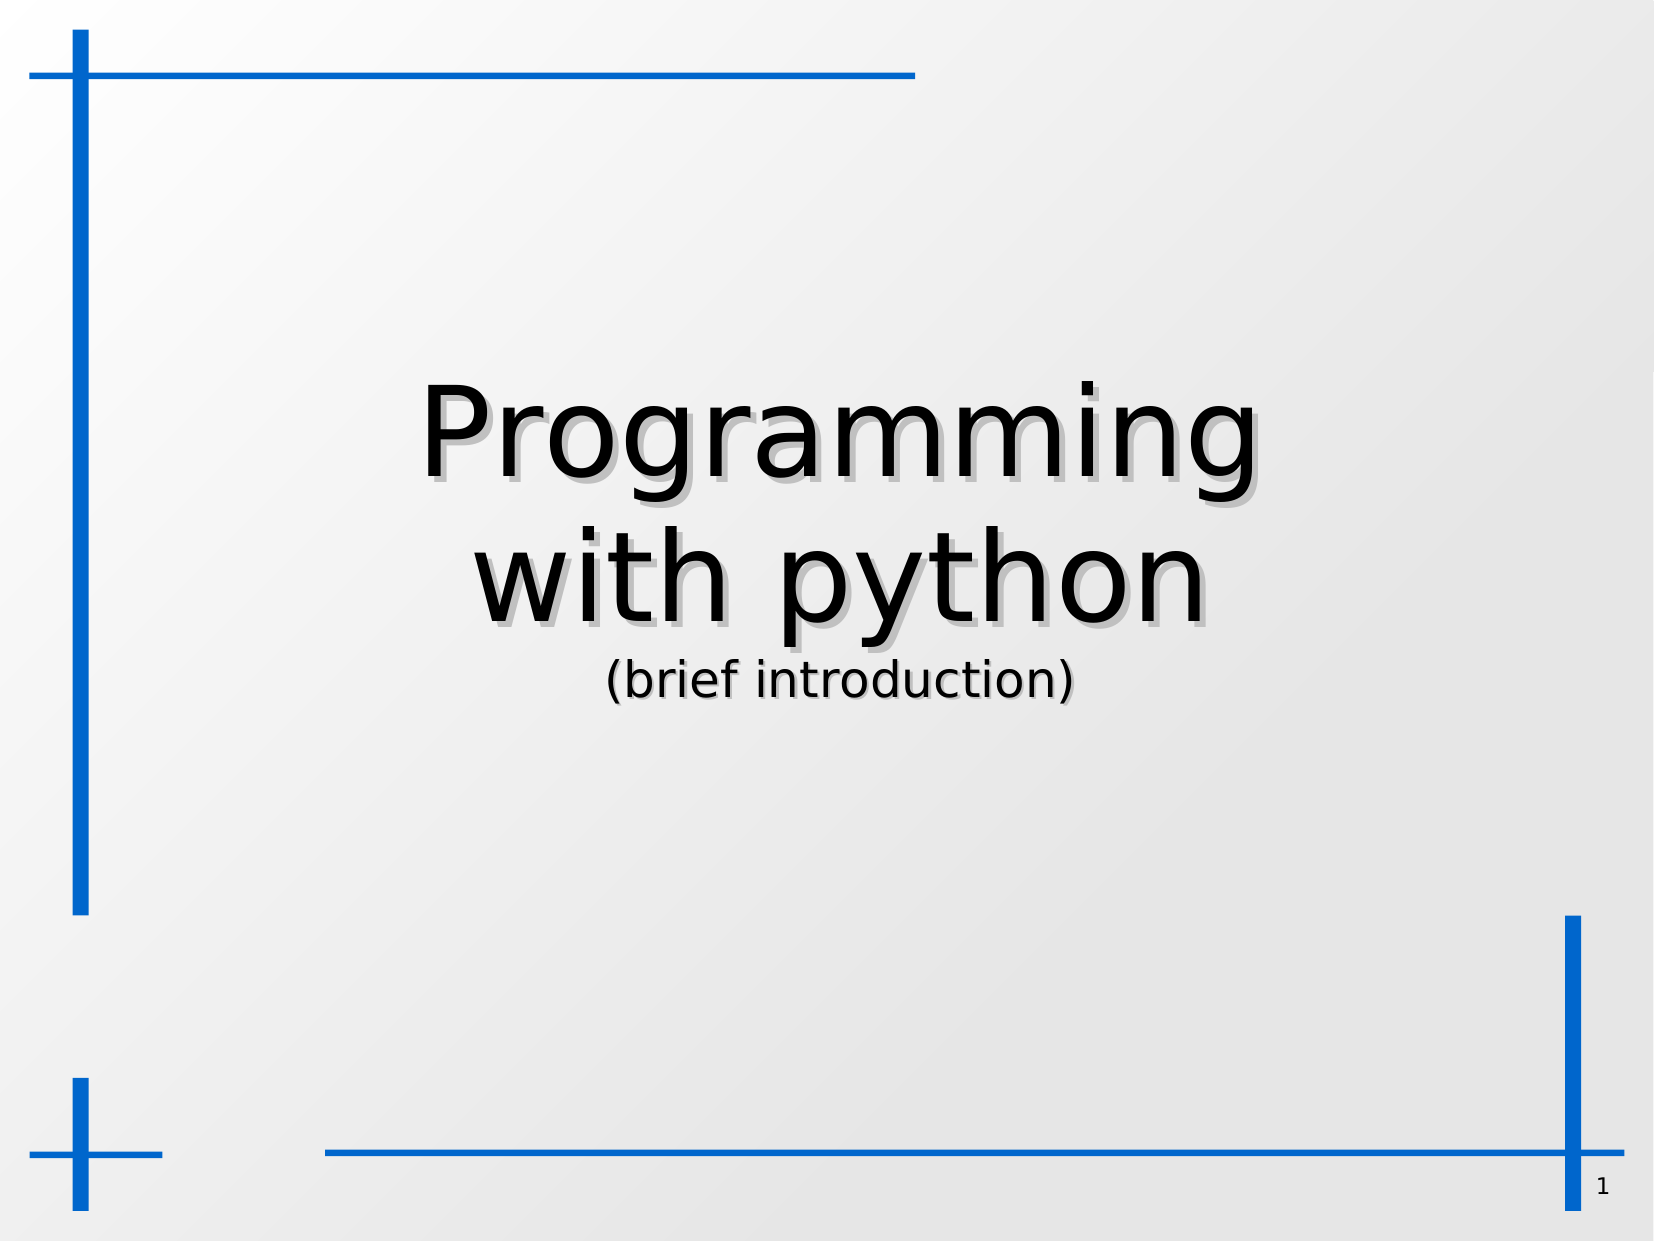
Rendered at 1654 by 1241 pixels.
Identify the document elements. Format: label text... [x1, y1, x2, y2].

list Programming with python (brief introduction) [304, 360, 1306, 1178]
